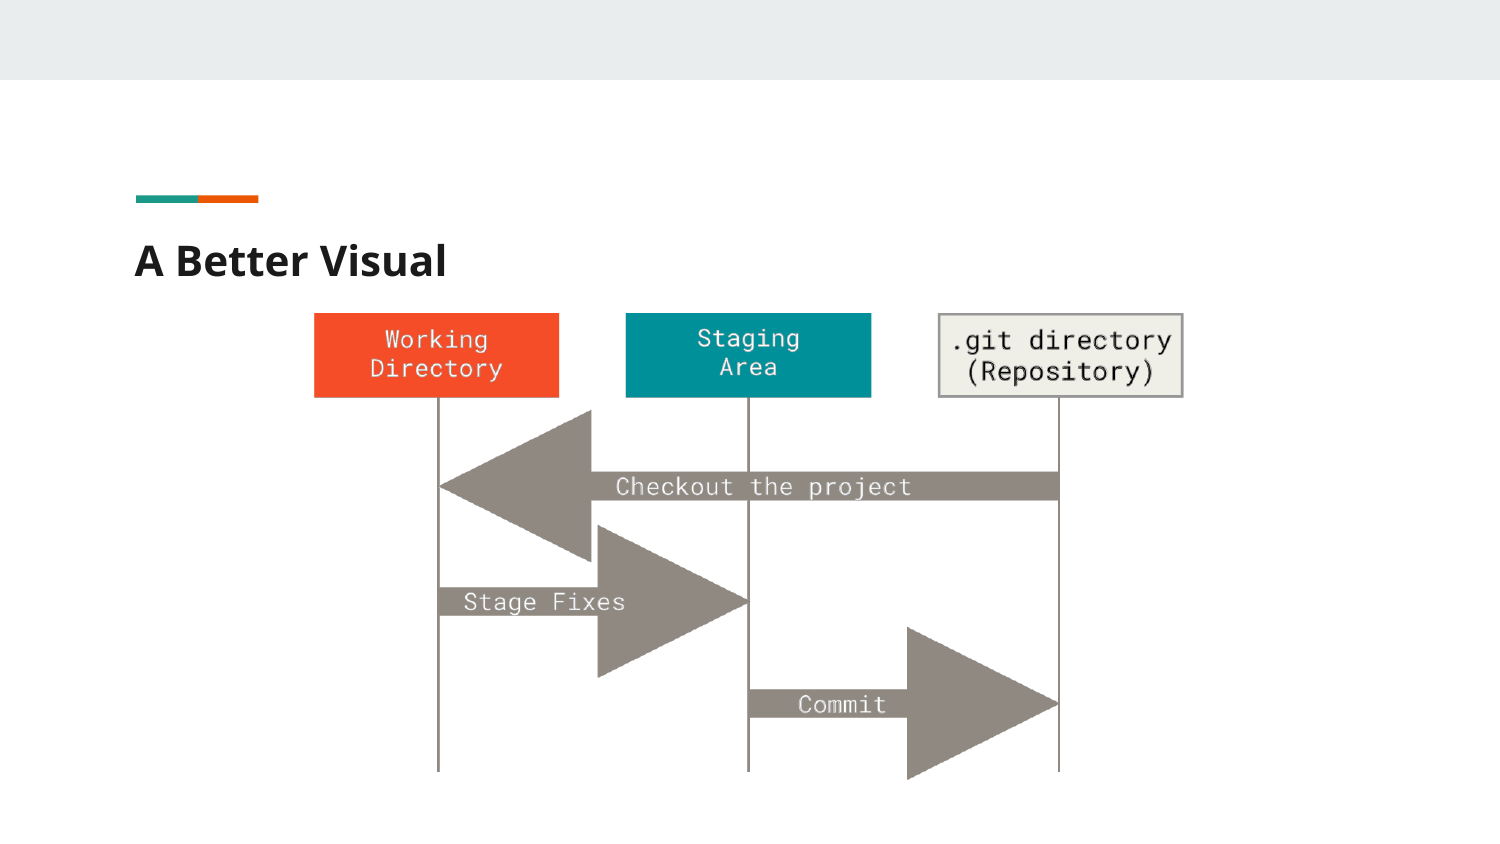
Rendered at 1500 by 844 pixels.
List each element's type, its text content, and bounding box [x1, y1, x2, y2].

picture [306, 304, 1195, 794]
title A Better Visual [119, 216, 1381, 305]
